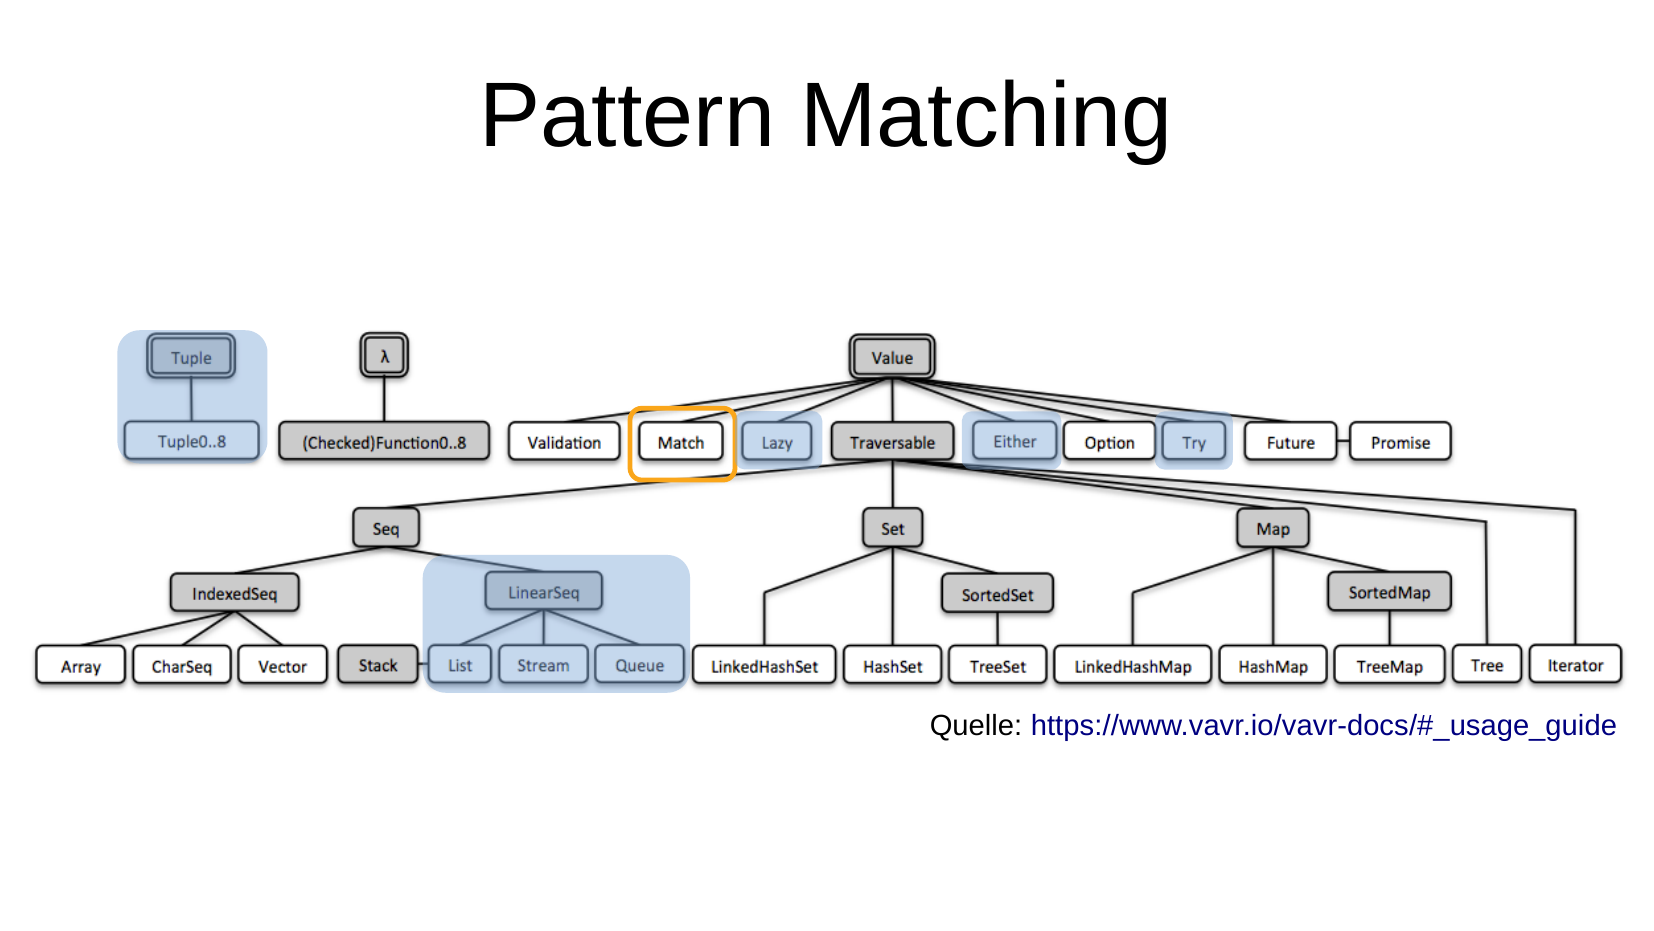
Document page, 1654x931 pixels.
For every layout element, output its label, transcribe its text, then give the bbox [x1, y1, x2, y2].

text_box [422, 554, 691, 693]
text_box [1154, 411, 1233, 470]
text_box [735, 411, 823, 470]
text_box [117, 330, 268, 464]
picture [26, 323, 1632, 702]
title Pattern Matching [82, 37, 1571, 193]
text_box Quelle: https://www.vavr.io/vavr-docs/#_usage_guide [915, 701, 1636, 750]
text_box [961, 411, 1062, 470]
